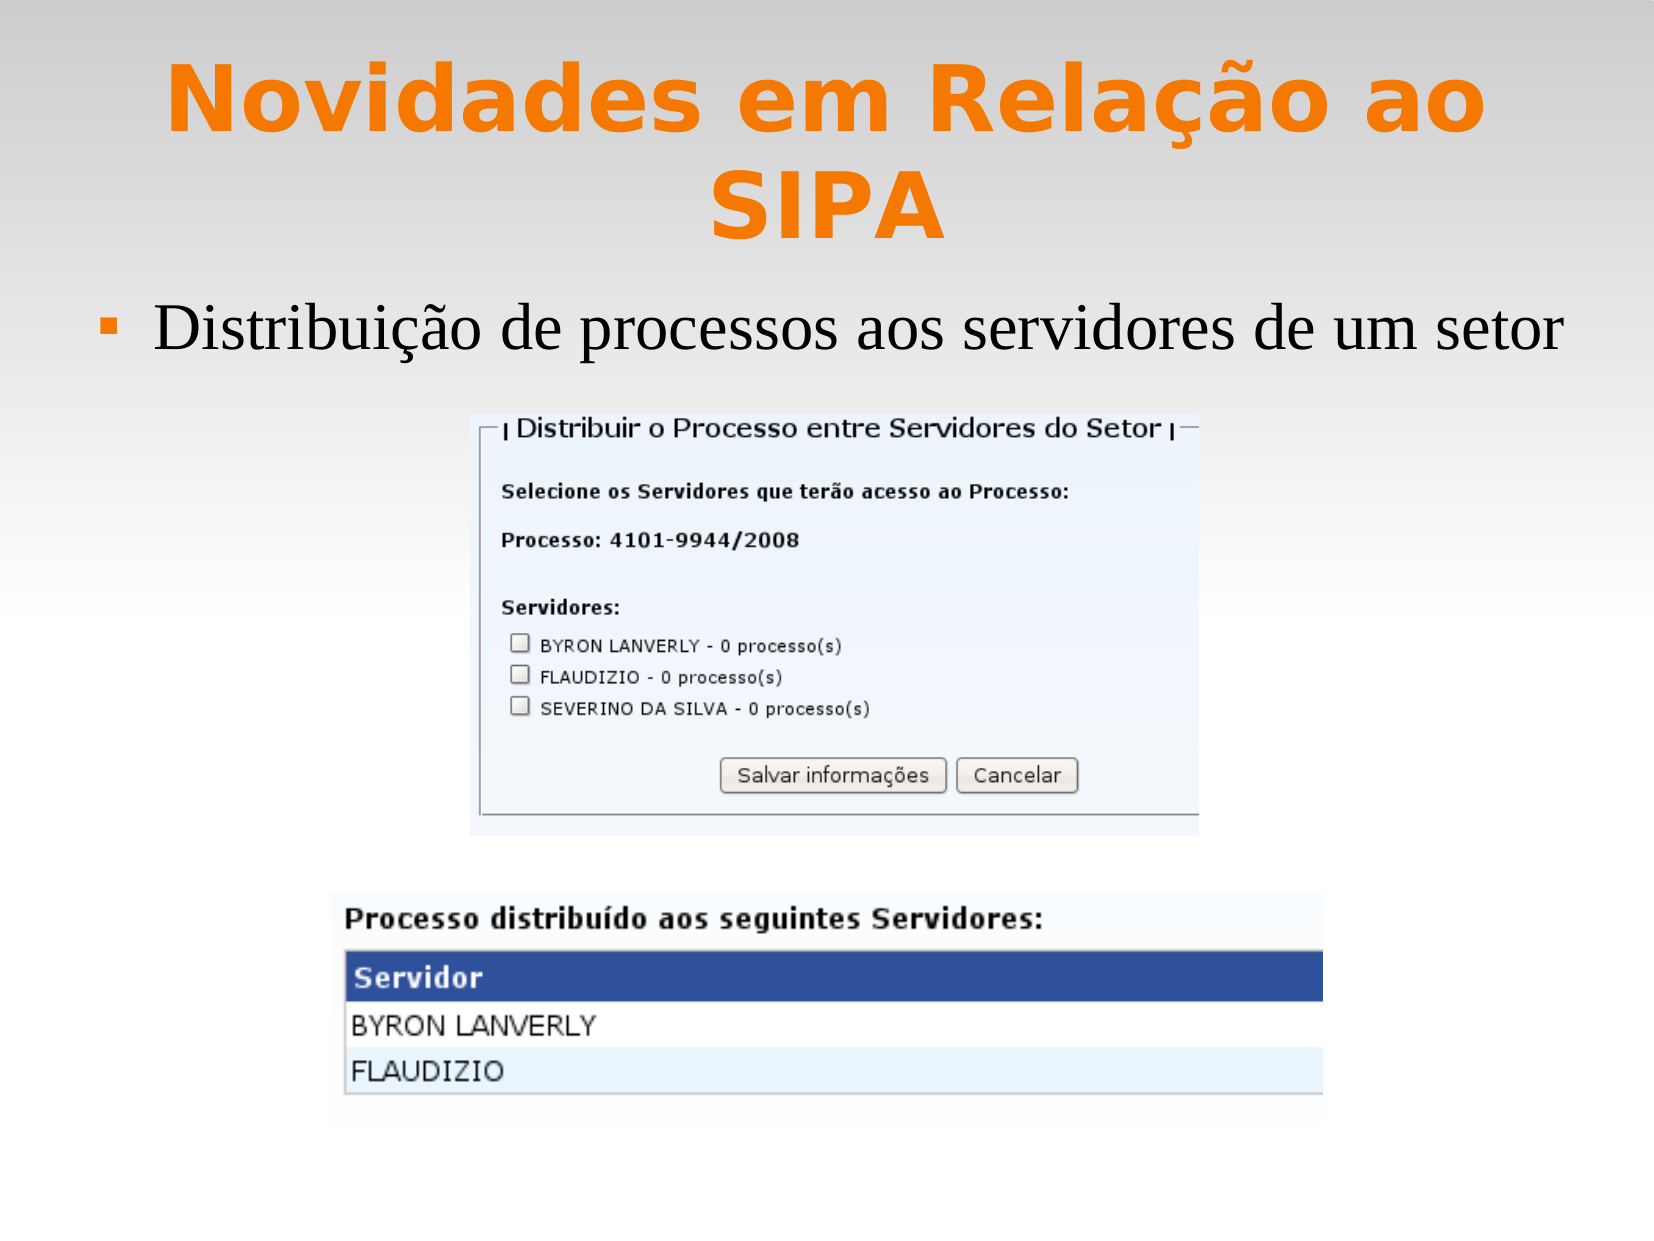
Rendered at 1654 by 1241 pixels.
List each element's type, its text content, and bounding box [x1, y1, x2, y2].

picture [470, 414, 1199, 836]
list Distribuição de processos aos servidores de um setor [82, 290, 1571, 1109]
picture [331, 893, 1323, 1126]
title Novidades em Relação ao SIPA [82, 45, 1571, 261]
